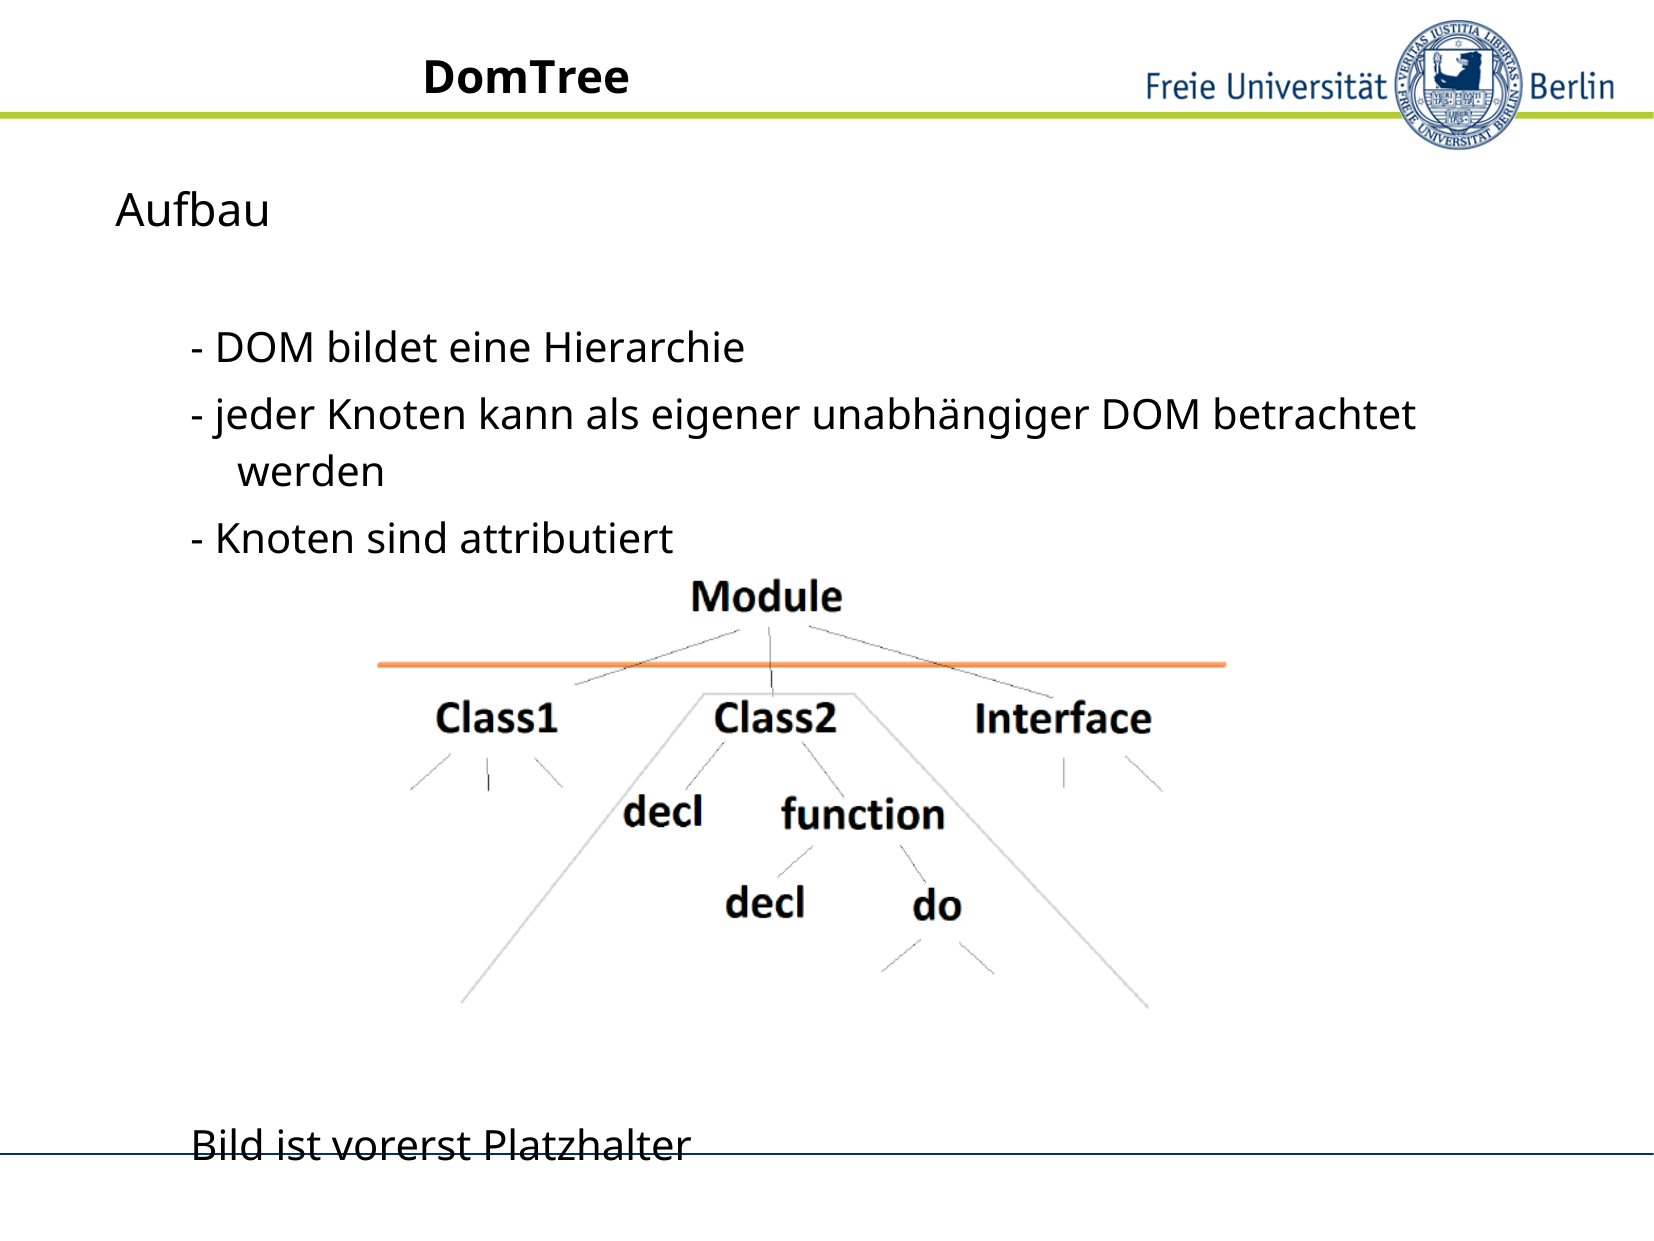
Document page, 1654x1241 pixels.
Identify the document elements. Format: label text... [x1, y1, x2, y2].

list Aufbau - DOM bildet eine Hierarchie - jeder Knoten kann als eigener unabhängiger DOM betrachtet werden - Knoten sind attributiert Bild ist vorerst Platzhalter [115, 177, 1418, 1140]
title DomTree [422, 7, 1654, 145]
picture [359, 560, 1241, 1034]
picture [1139, 145, 1620, 151]
